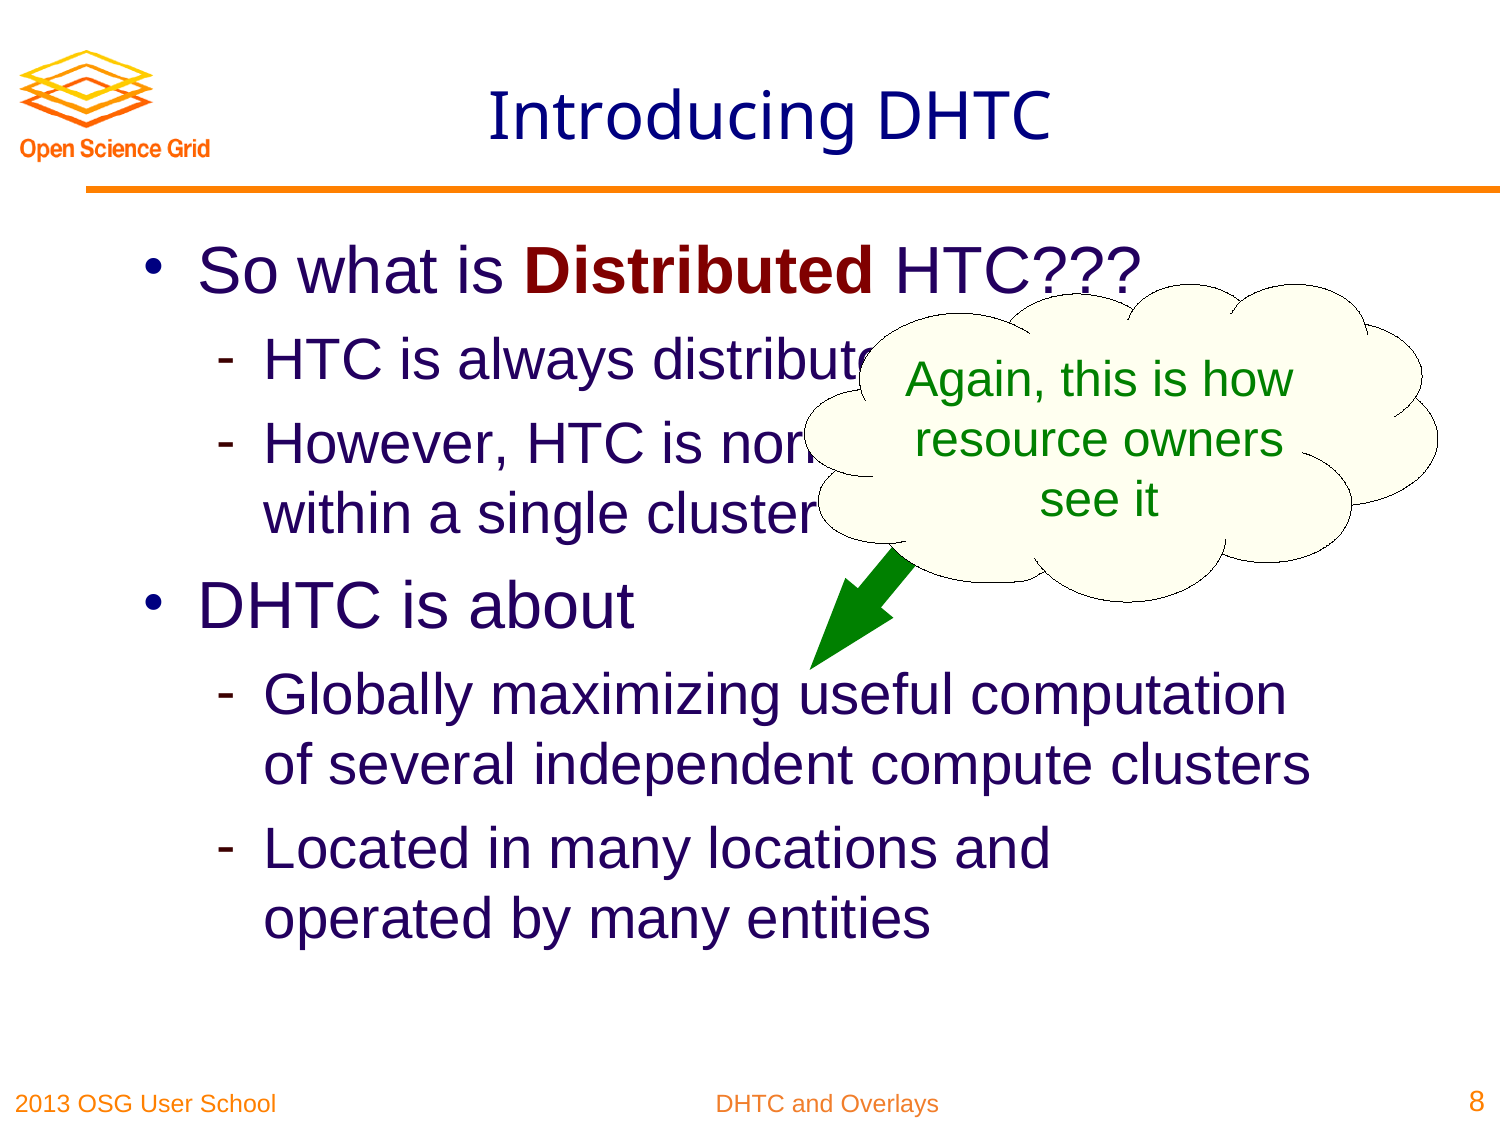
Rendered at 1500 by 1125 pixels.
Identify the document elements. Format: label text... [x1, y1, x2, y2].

list So what is Distributed HTC??? HTC is always distributed, right? However, HTC is normally considered within a single cluster DHTC is about Globally maximizing useful computation of several independent compute clusters Located in many locations and operated by many entities [127, 218, 1463, 1019]
picture [0, 27, 201, 179]
text_box <number> [1431, 1050, 1500, 1125]
text_box Again, this is how resource owners see it [804, 284, 1438, 603]
title Introducing DHTC [201, 18, 1342, 207]
